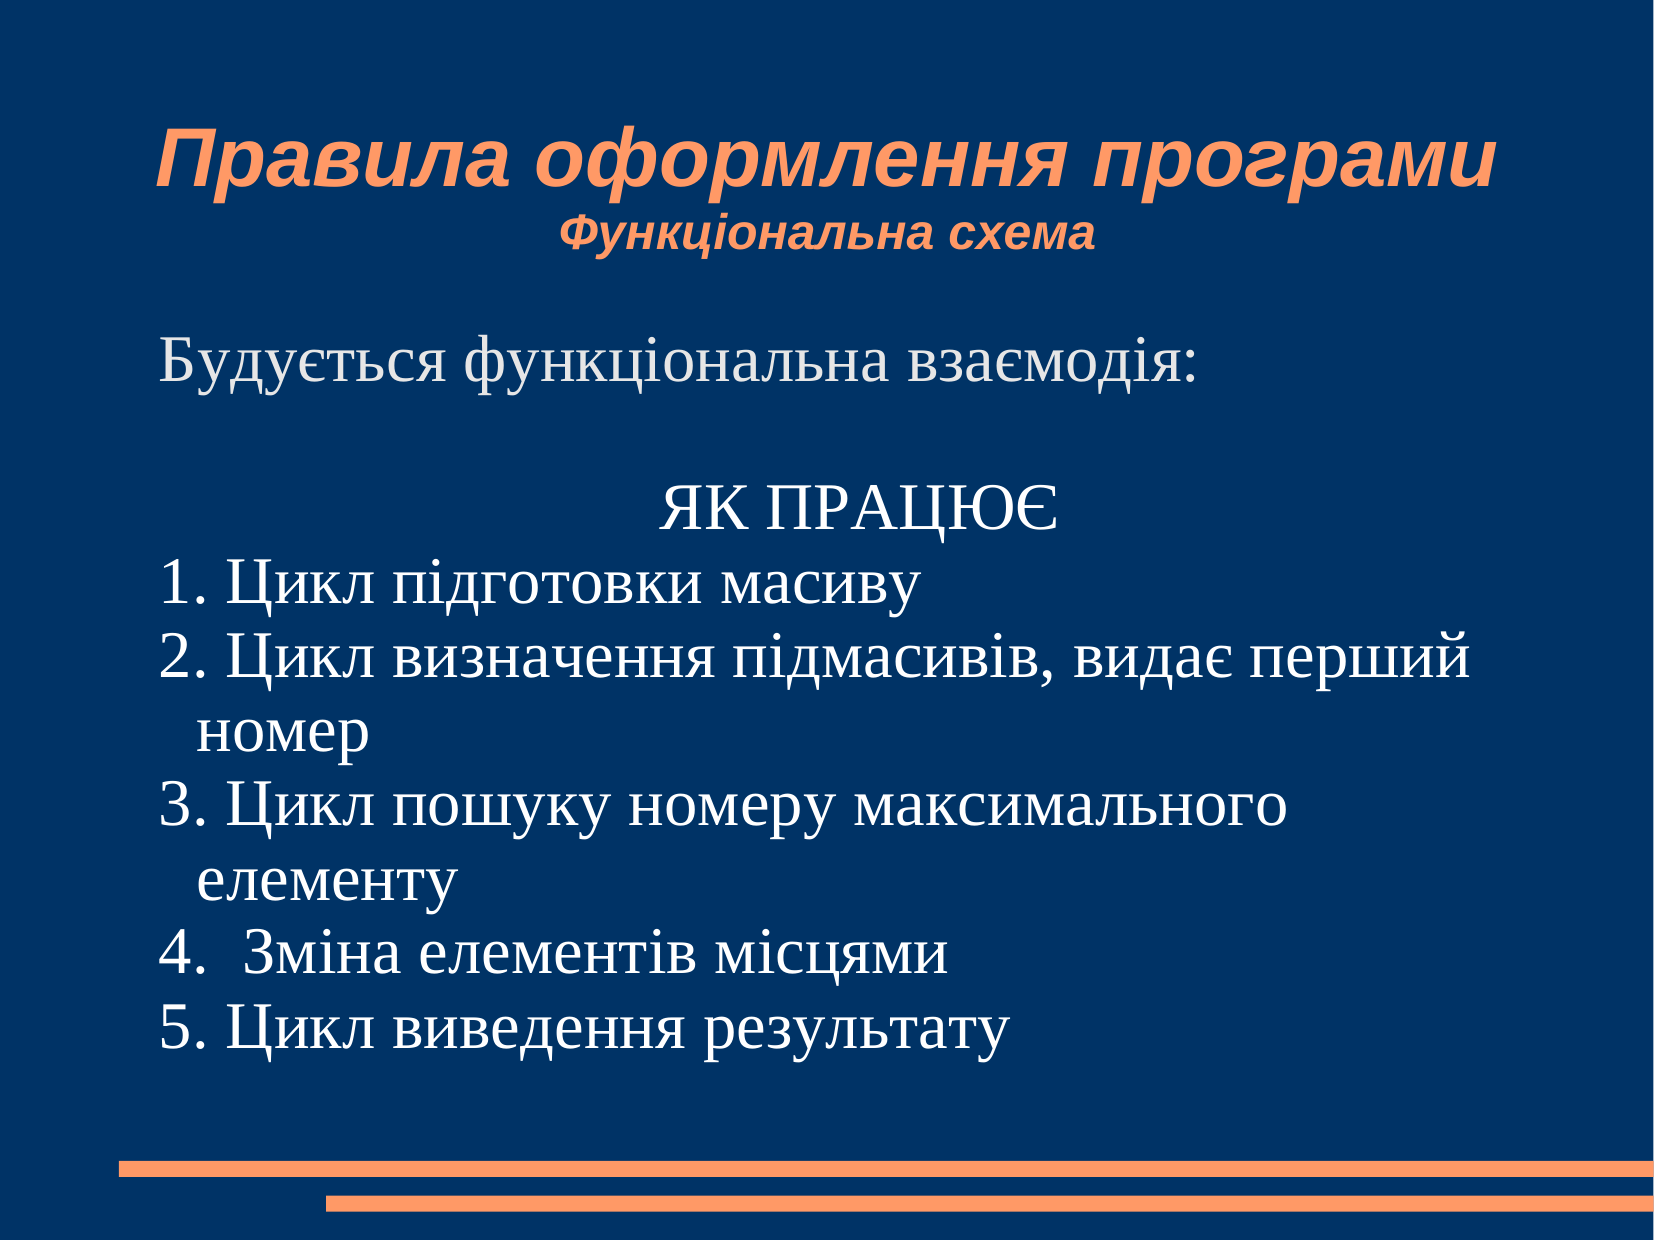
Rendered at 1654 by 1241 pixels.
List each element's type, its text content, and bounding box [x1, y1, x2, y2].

list Будується функціональна взаємодія: ЯК ПРАЦЮЄ 1. Цикл підготовки масиву 2. Цикл визначення підмасивів, видає перший номер 3. Цикл пошуку номеру максимального елементу 4. Зміна елементів місцями 5. Цикл виведення результату [121, 322, 1561, 1132]
title Правила оформлення програми Функціональна схема [121, 46, 1534, 325]
